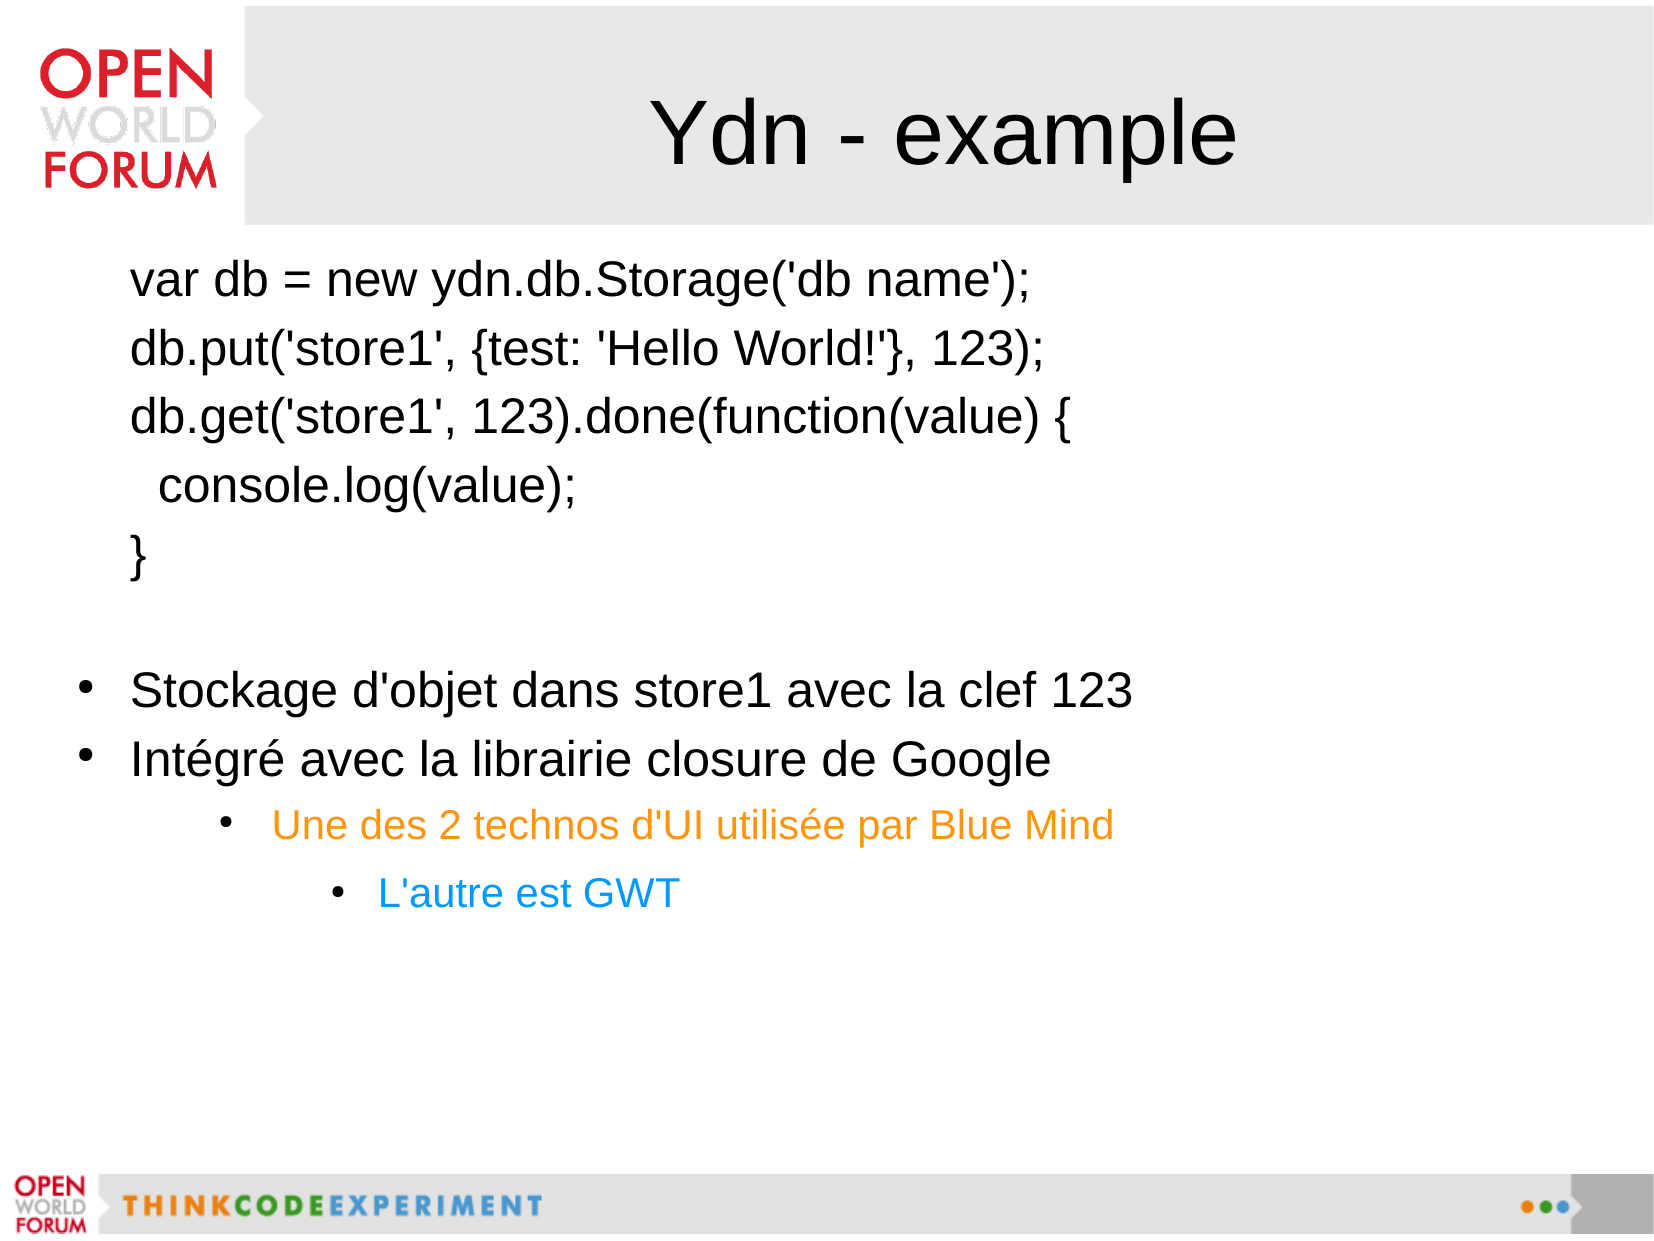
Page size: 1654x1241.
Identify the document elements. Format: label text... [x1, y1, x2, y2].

picture [0, 1174, 1654, 1234]
list var db = new ydn.db.Storage('db name'); db.put('store1', {test: 'Hello World!'}, 123); db.get('store1', 123).done(function(value) { console.log(value); } Stockage d'objet dans store1 avec la clef 123 Intégré avec la librairie closure de Google Une des 2 technos d'UI utilisée par Blue Mind L'autre est GWT [59, 265, 1548, 1085]
picture [11, 6, 1654, 225]
title Ydn - example [295, 29, 1595, 237]
